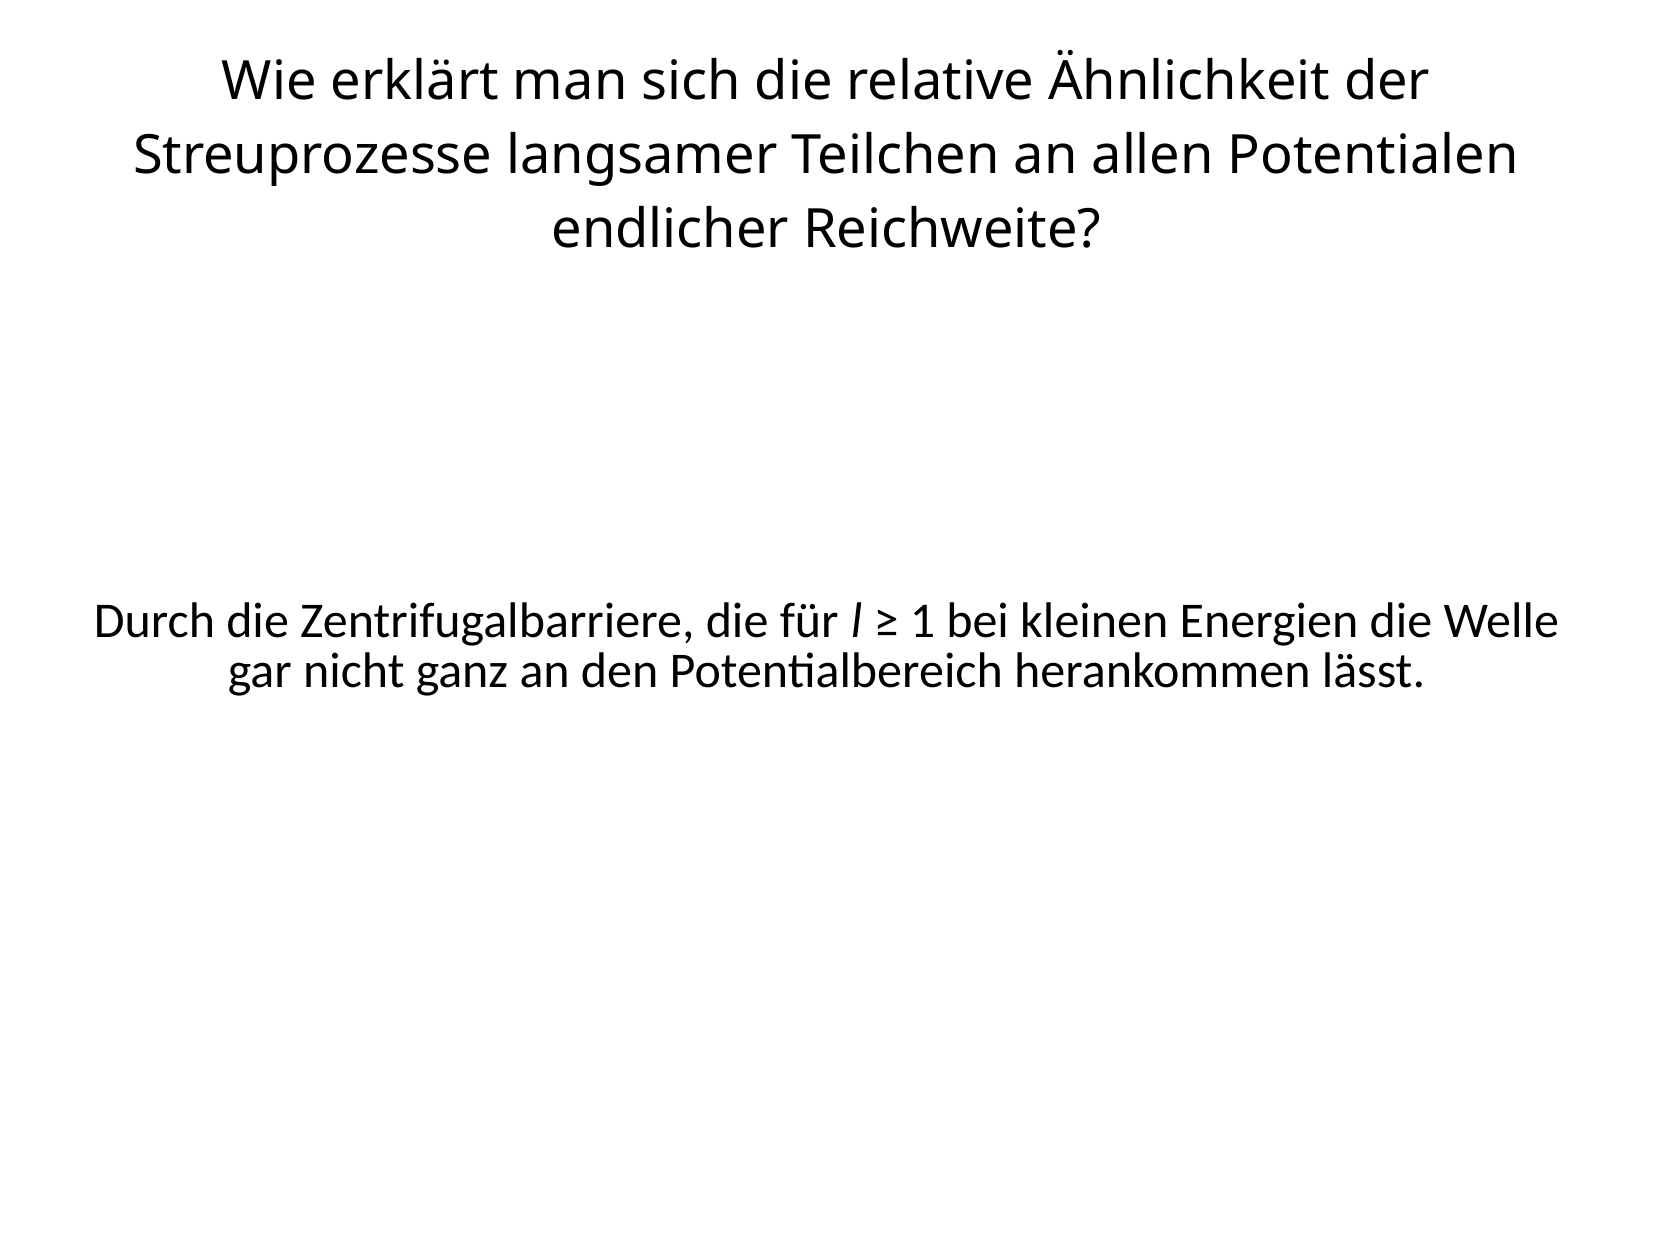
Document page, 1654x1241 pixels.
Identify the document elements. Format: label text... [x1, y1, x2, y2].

subtitle Durch die Zentrifugalbarriere, die für l ≥ 1 bei kleinen Energien die Welle gar nicht ganz an den Potentialbereich herankommen lässt. [82, 290, 1571, 1010]
title Wie erklärt man sich die relative Ähnlichkeit der Streuprozesse langsamer Teilchen an allen Potentialen endlicher Reichweite? [82, 49, 1571, 257]
